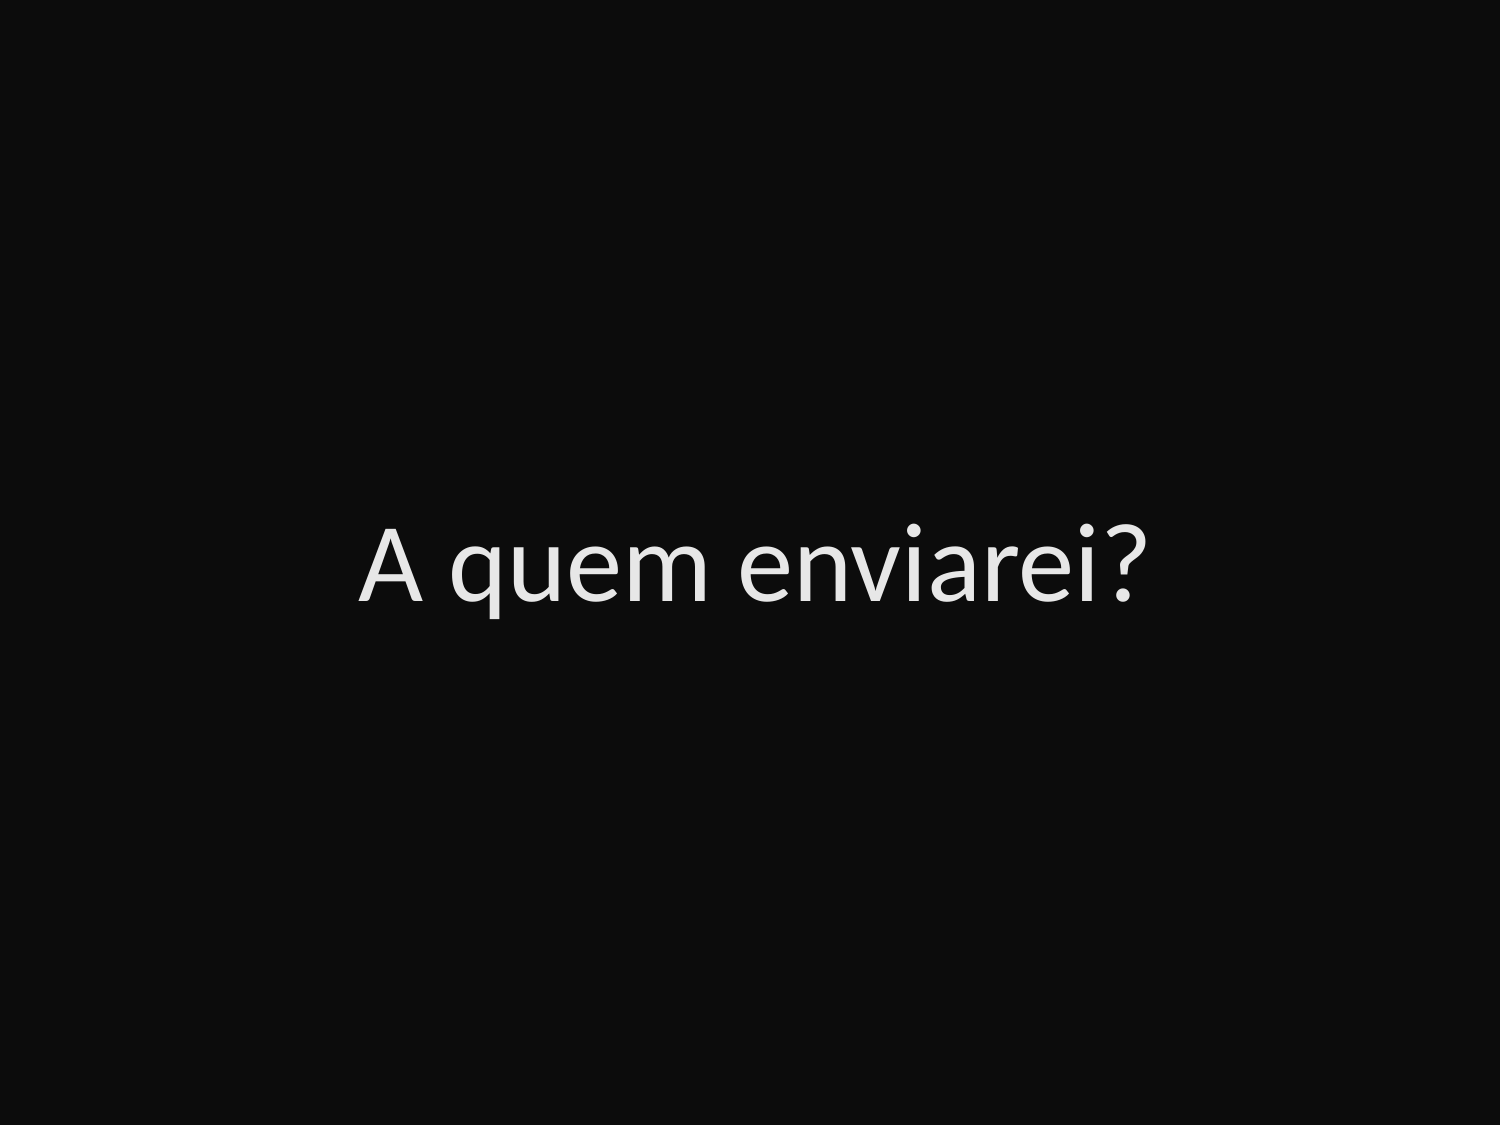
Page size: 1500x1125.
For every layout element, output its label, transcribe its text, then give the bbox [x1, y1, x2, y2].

title A quem enviarei? [76, 54, 1436, 1059]
